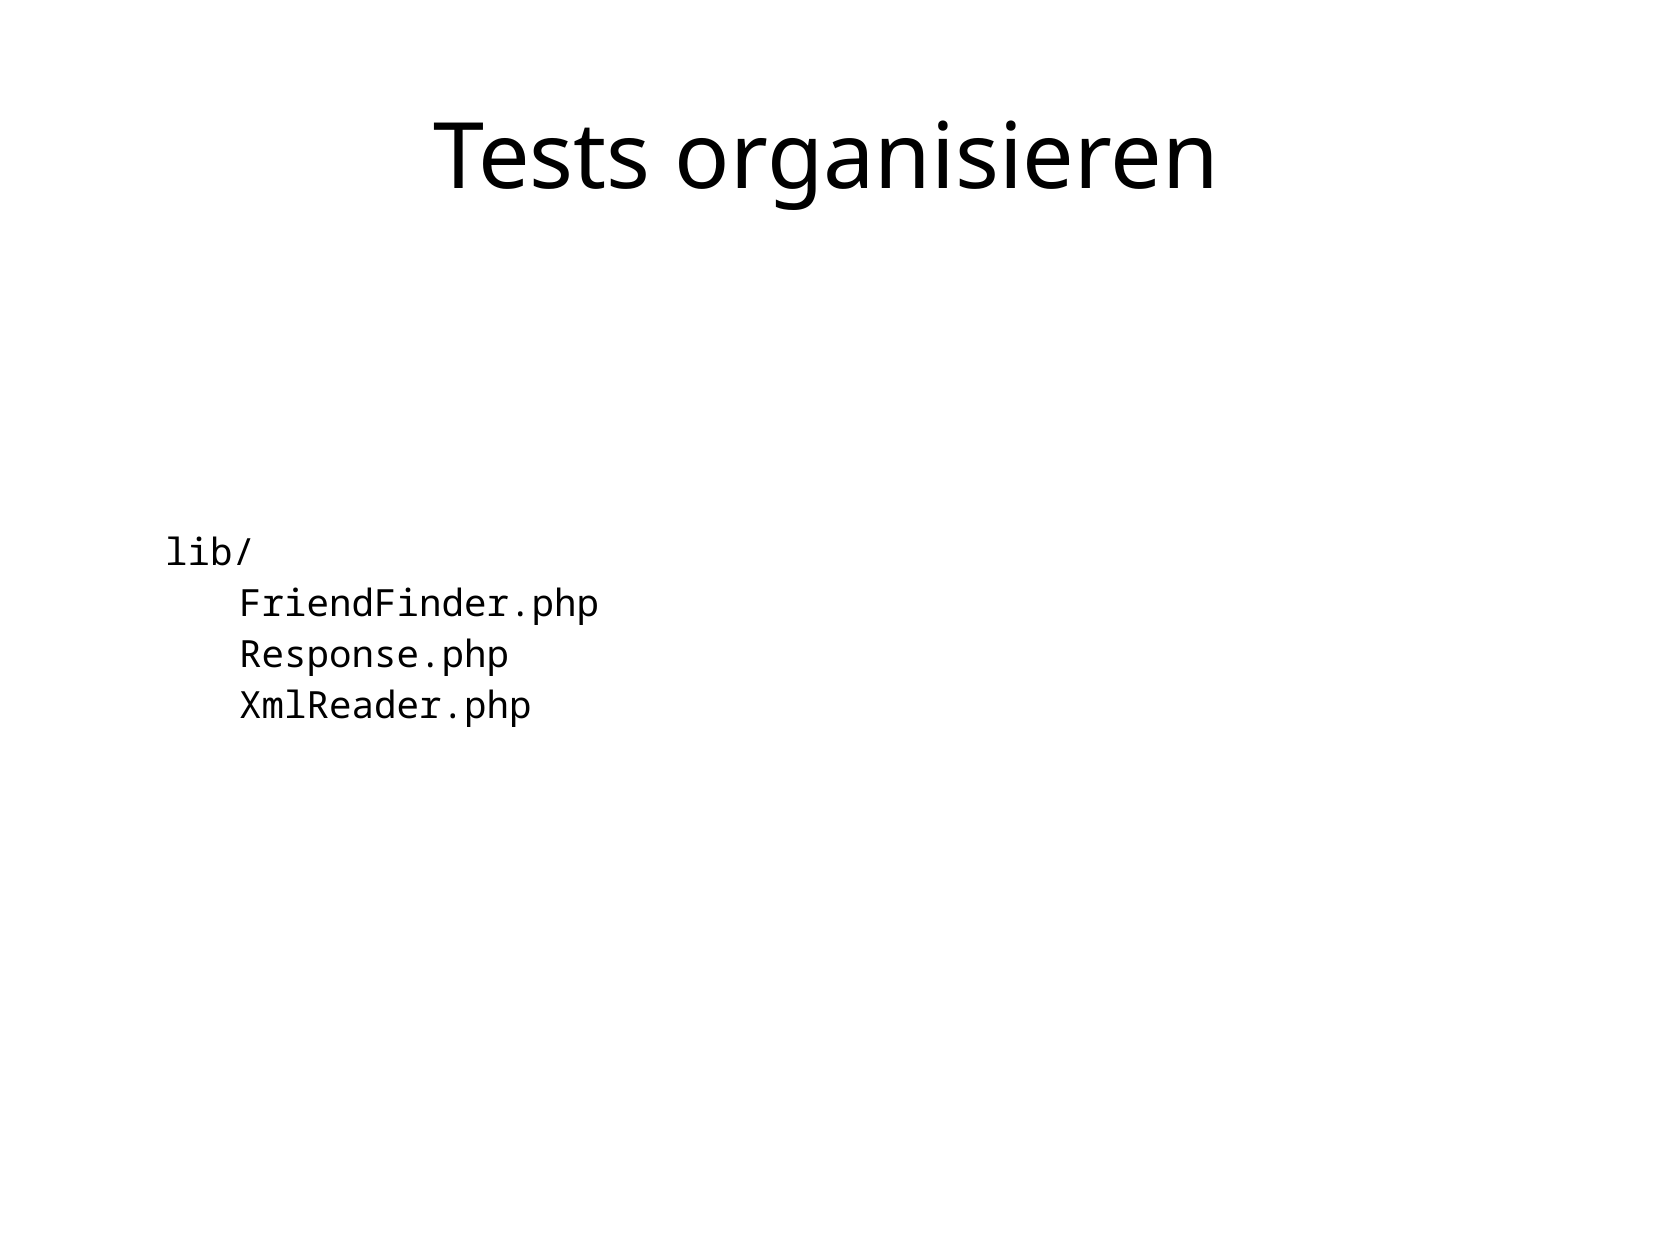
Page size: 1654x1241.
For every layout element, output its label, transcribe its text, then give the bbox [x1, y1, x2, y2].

text_box lib/ FriendFinder.php Response.php XmlReader.php [150, 518, 614, 684]
title Tests organisieren [82, 56, 1571, 250]
